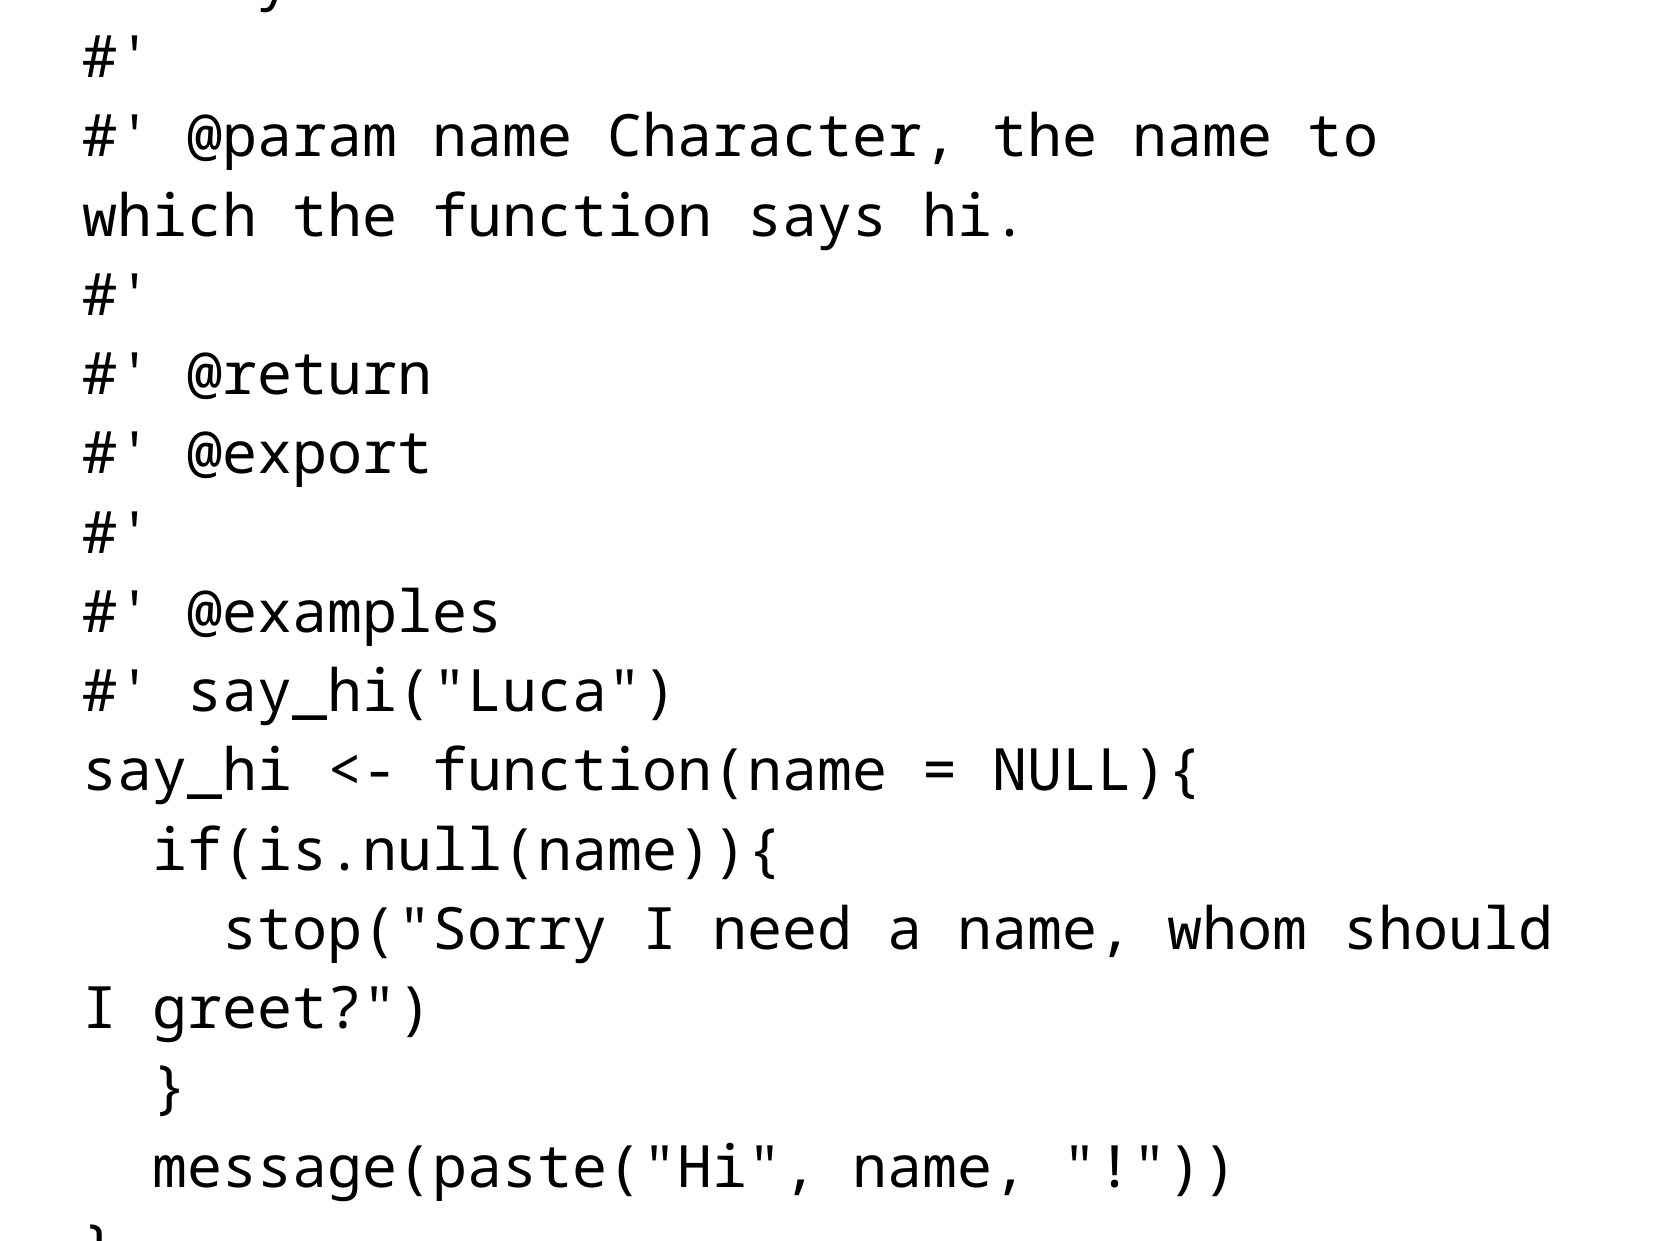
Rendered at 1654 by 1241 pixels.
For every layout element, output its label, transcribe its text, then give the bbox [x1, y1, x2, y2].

title #' Say hi #' #' @param name Character, the name to which the function says hi. #' #' @return #' @export #' #' @examples #' say_hi("Luca") say_hi <- function(name = NULL){ if(is.null(name)){ stop("Sorry I need a name, whom should I greet?") } message(paste("Hi", name, "!")) } [82, 41, 1571, 1178]
